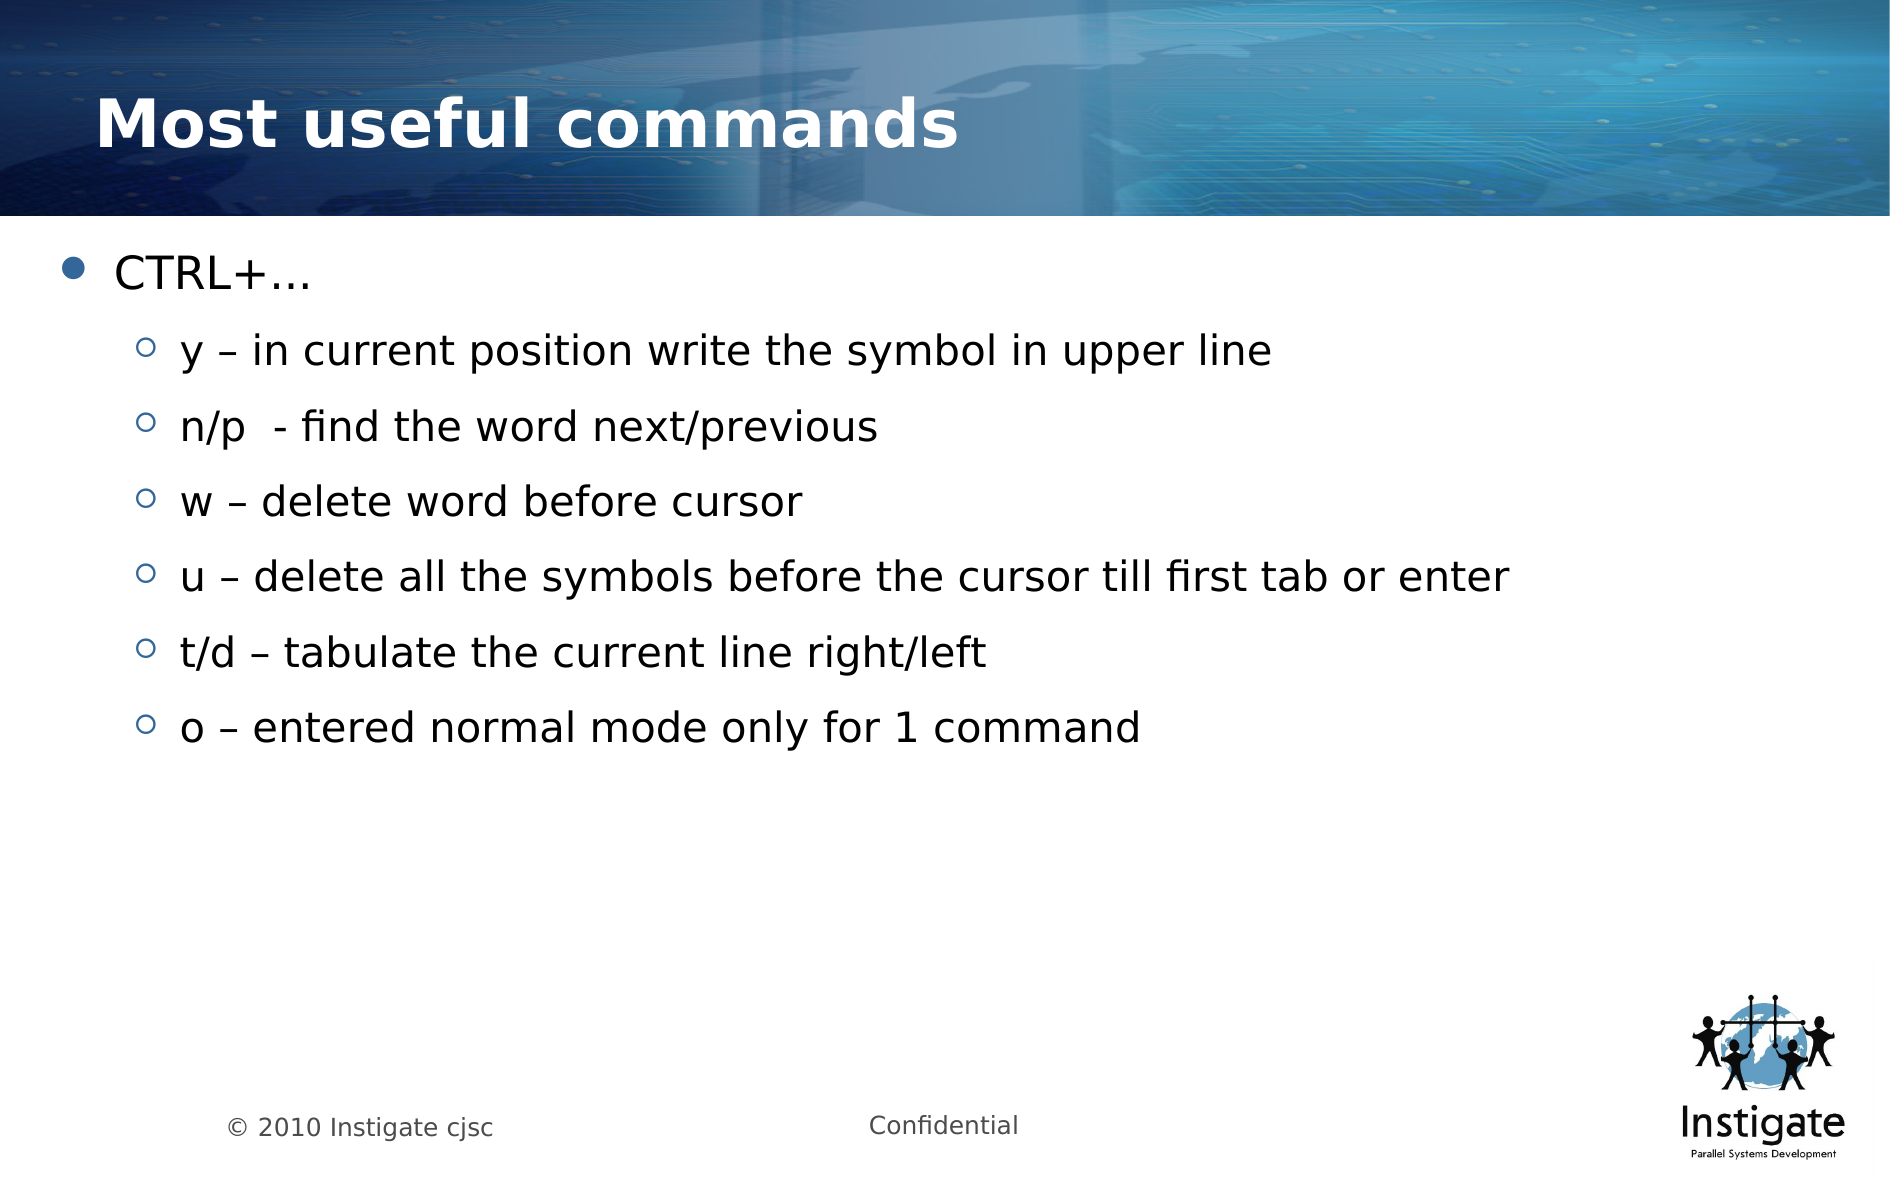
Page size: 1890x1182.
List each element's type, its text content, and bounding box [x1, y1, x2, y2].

picture [1650, 956, 1876, 1182]
list CTRL+... y – in current position write the symbol in upper line n/p - find the word next/previous w – delete word before cursor u – delete all the symbols before the cursor till first tab or enter t/d – tabulate the current line right/left o – entered normal mode only for 1 command [59, 236, 1831, 1001]
picture [0, 0, 1890, 216]
title Most useful commands [94, 54, 1793, 210]
